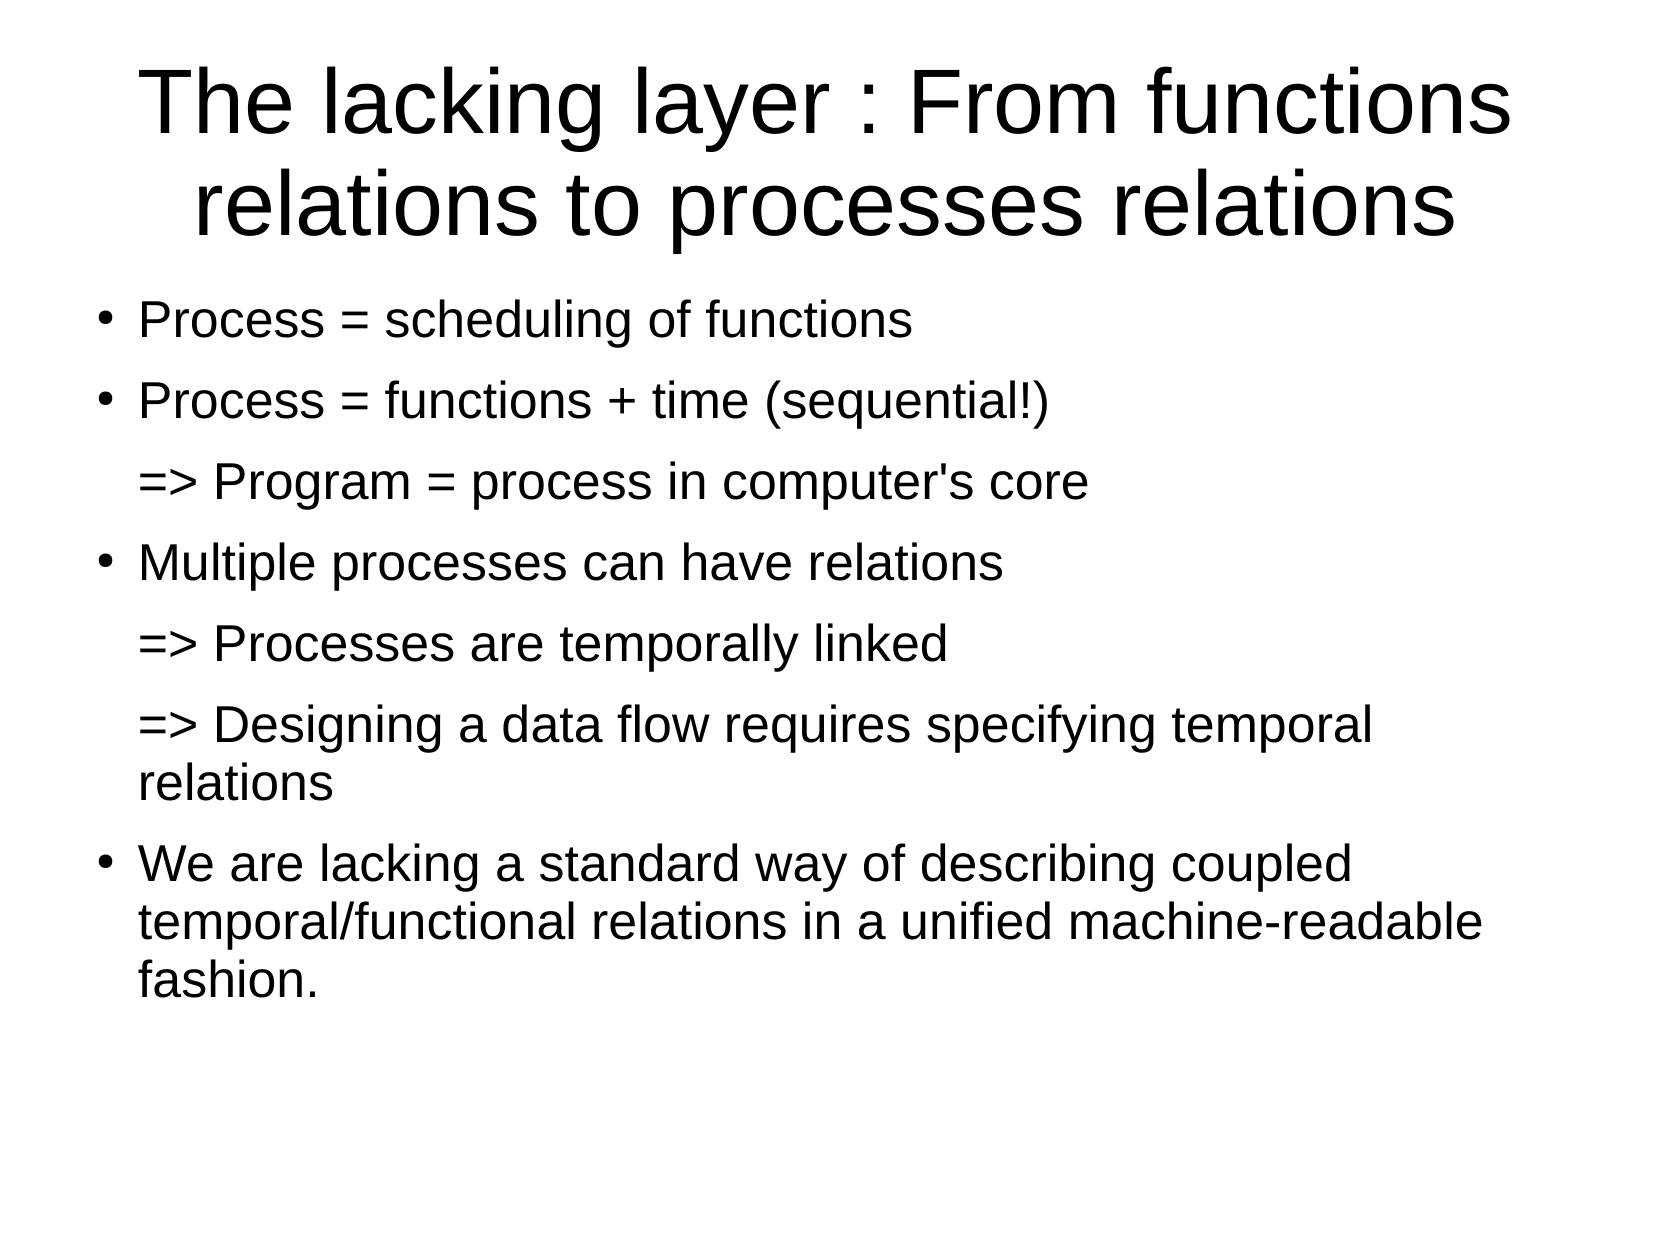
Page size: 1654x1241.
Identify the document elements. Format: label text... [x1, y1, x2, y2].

list Process = scheduling of functions Process = functions + time (sequential!) => Program = process in computer's core Multiple processes can have relations => Processes are temporally linked => Designing a data flow requires specifying temporal relations We are lacking a standard way of describing coupled temporal/functional relations in a unified machine-readable fashion. [82, 290, 1571, 1010]
title The lacking layer : From functions relations to processes relations [82, 49, 1571, 257]
